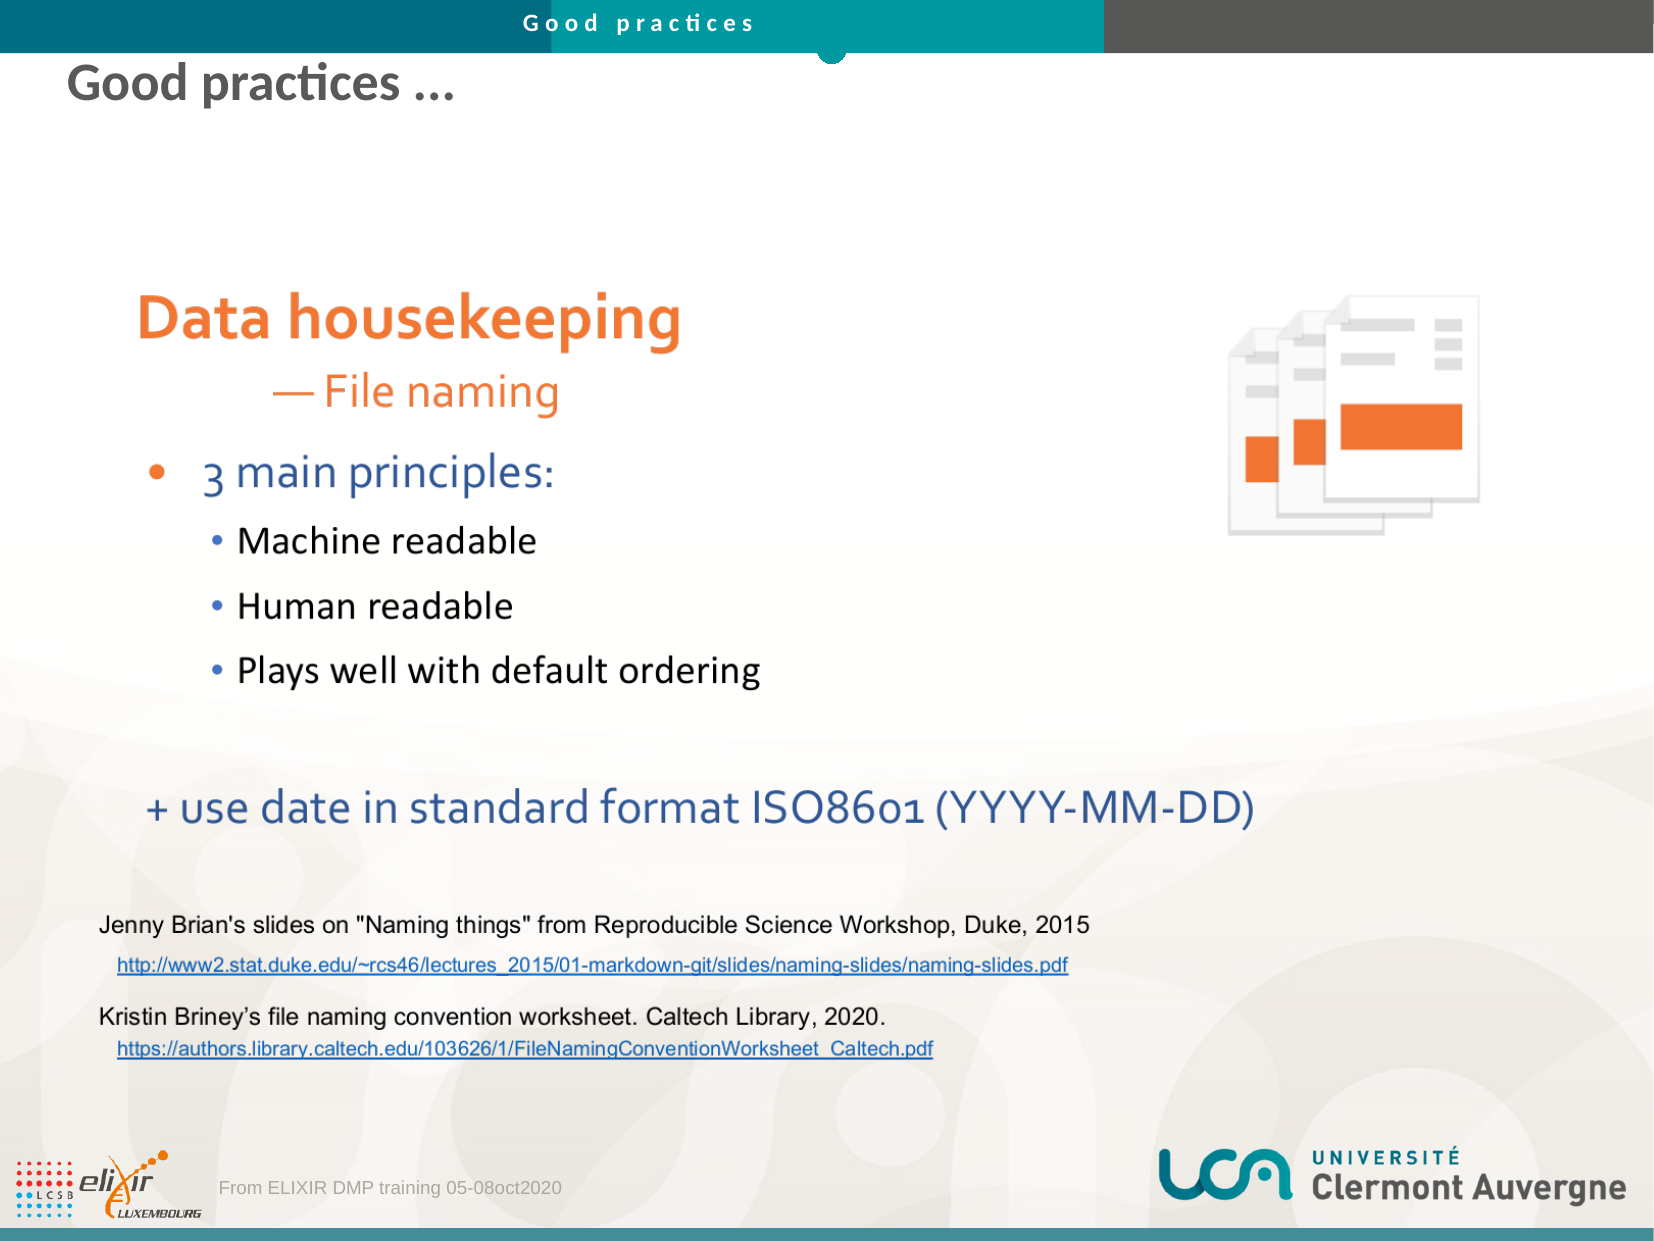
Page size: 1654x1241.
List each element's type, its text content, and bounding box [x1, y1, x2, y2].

text_box [818, 55, 845, 64]
text_box Good practices [5, 5, 1654, 55]
text_box Good practices ... [52, 55, 977, 208]
text_box [0, 0, 1654, 54]
picture [0, 54, 1654, 1241]
text_box From ELIXIR DMP training 05-08oct2020 [203, 1170, 615, 1210]
